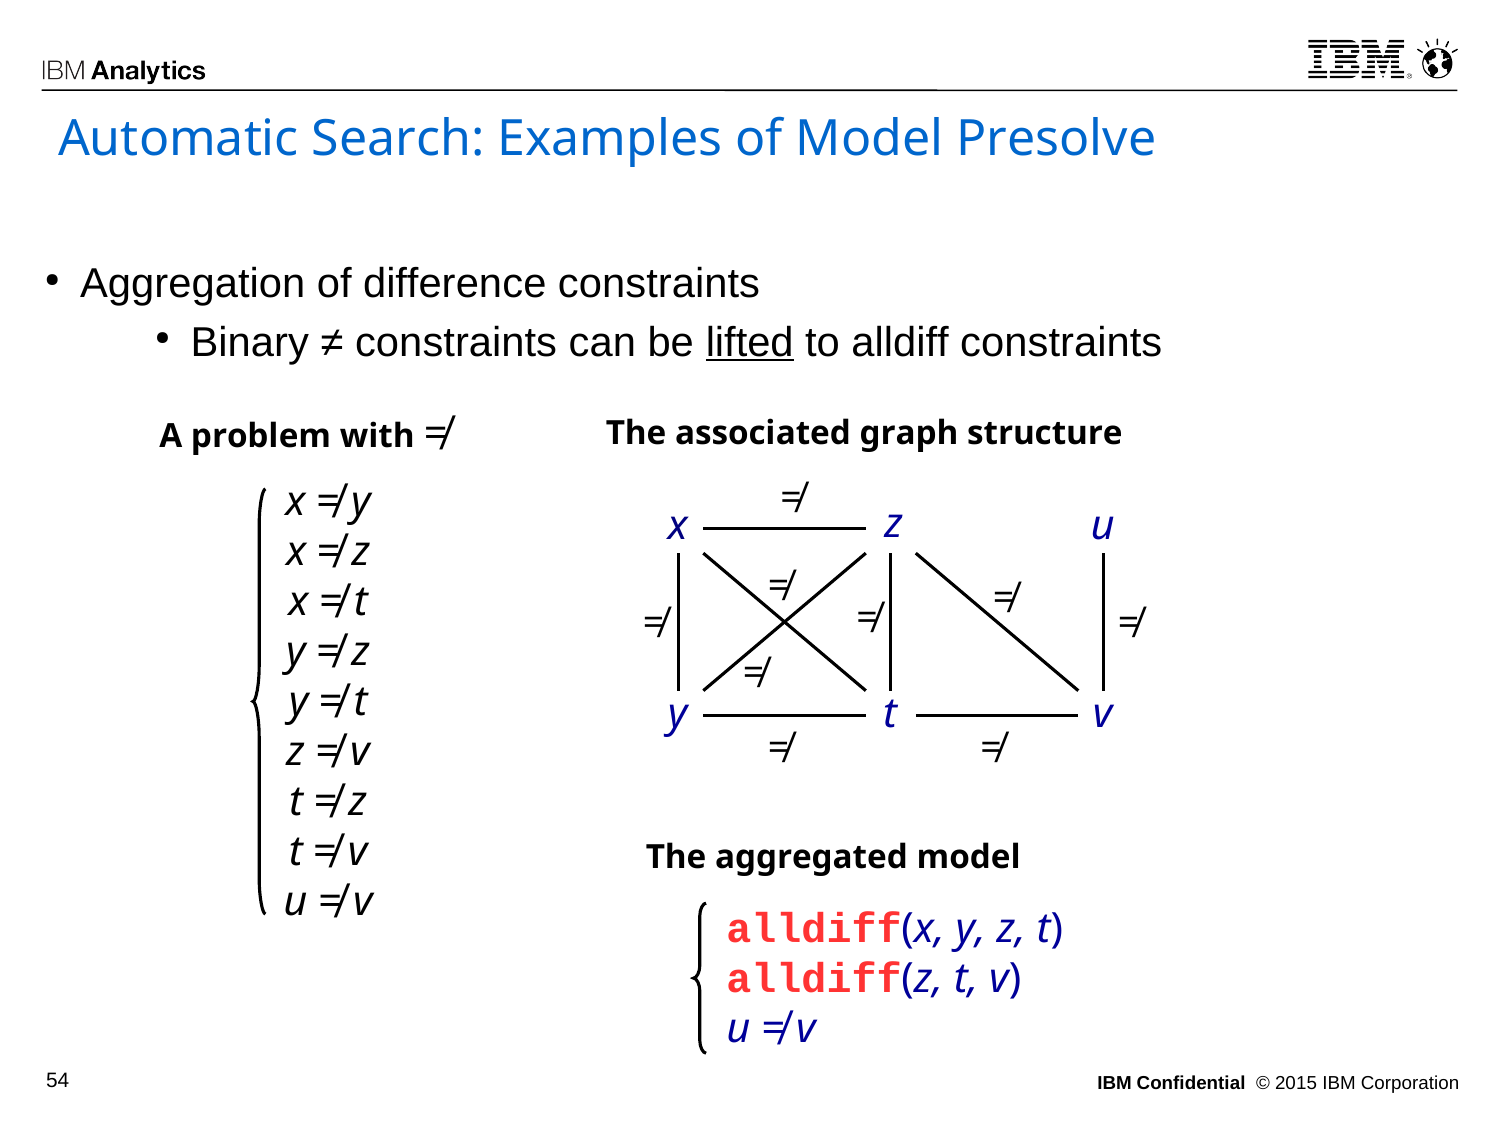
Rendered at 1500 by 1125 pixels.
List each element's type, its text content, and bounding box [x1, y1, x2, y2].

text_box The aggregated model [622, 828, 1160, 884]
text_box z [869, 488, 918, 554]
title Automatic Search: Examples of Model Presolve [43, 97, 1446, 248]
text_box t [868, 678, 912, 744]
picture [24, 42, 224, 99]
text_box The associated graph structure [582, 403, 1201, 460]
text_box alldiff(x, y, z, t) alldiff(z, t, v) u ≠ v [711, 893, 1078, 1059]
text_box x [652, 490, 703, 557]
text_box ≠ [728, 640, 780, 702]
text_box ≠ [978, 565, 1030, 627]
text_box ≠ [753, 715, 805, 777]
text_box ≠ [1103, 590, 1155, 652]
text_box u [1075, 490, 1130, 557]
text_box ≠ [765, 465, 817, 527]
text_box v [1078, 678, 1128, 744]
picture [1294, 24, 1469, 91]
text_box x ≠ y x ≠ z x ≠ t y ≠ z y ≠ t z ≠ v t ≠ z t ≠ v u ≠ v [268, 466, 388, 933]
text_box ≠ [753, 553, 805, 614]
text_box ≠ [628, 590, 680, 652]
text_box y [653, 678, 703, 744]
list Aggregation of difference constraints Binary ≠ constraints can be lifted to alldiff constraints [29, 248, 1455, 999]
text_box ≠ [965, 715, 1017, 777]
text_box ≠ [841, 585, 893, 647]
text_box A problem with ≠ [135, 398, 511, 464]
